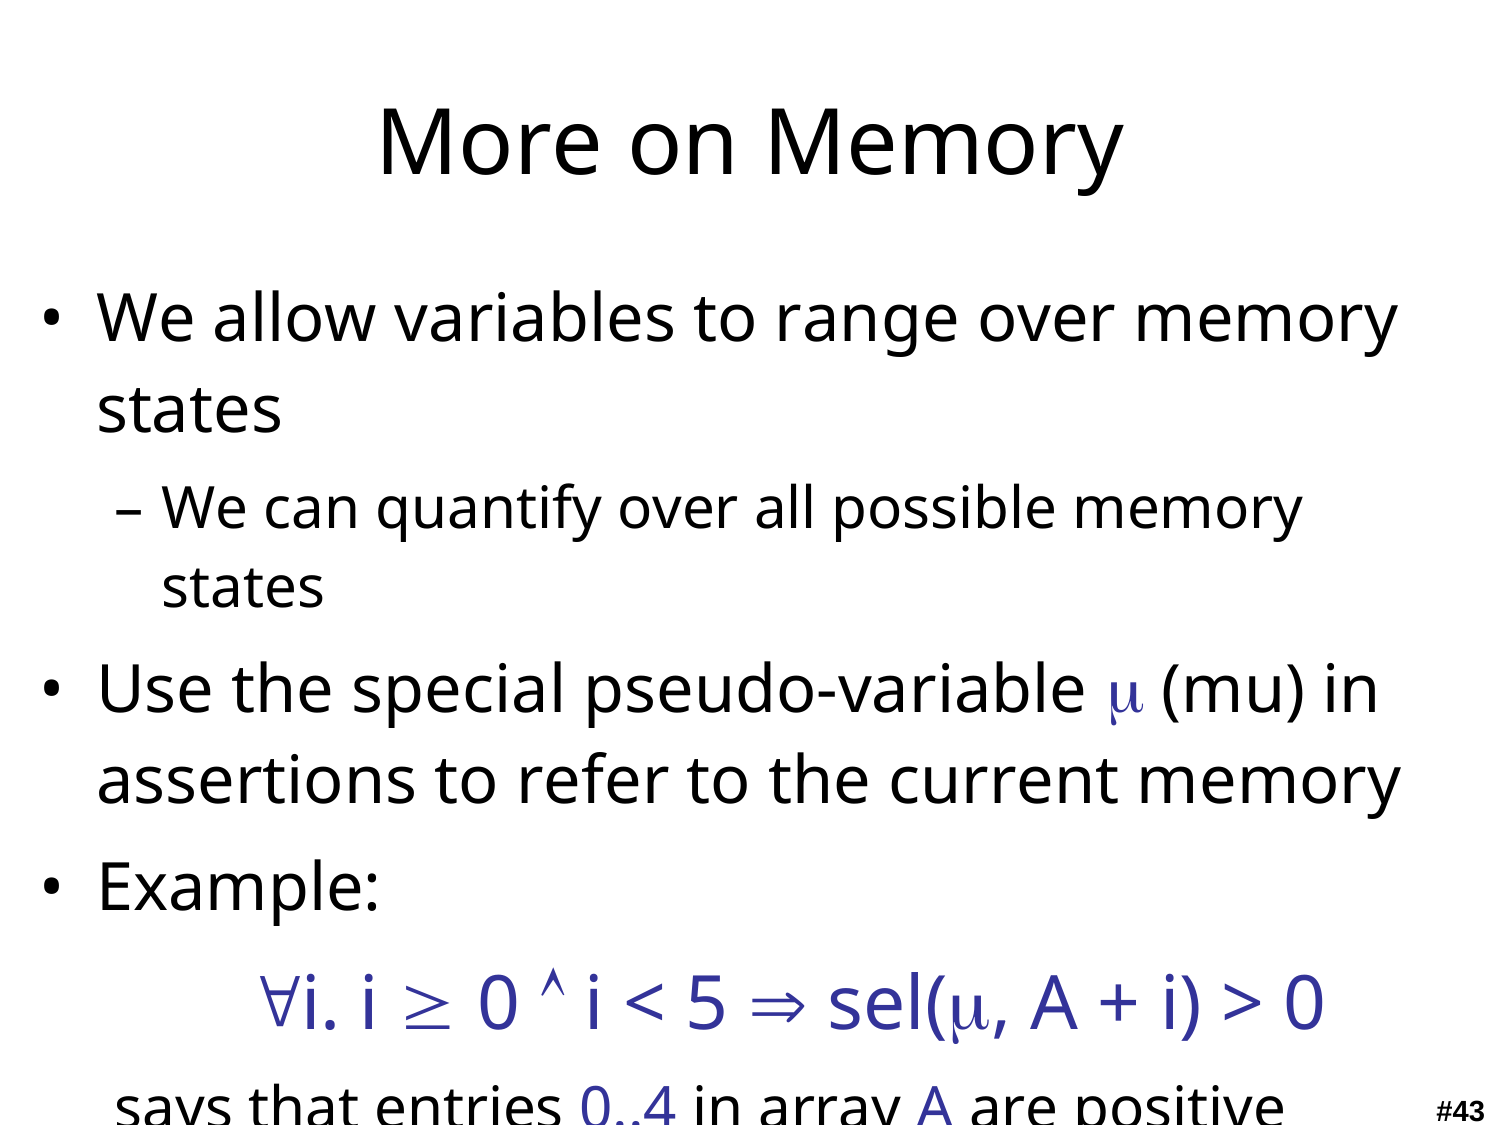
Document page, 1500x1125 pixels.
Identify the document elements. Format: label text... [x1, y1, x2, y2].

title More on Memory [24, 45, 1476, 233]
list We allow variables to range over memory states We can quantify over all possible memory states Use the special pseudo-variable  (mu) in assertions to refer to the current memory Example: i. i  0  i < 5  sel(, A + i) > 0 says that entries 0..4 in array A are positive [24, 262, 1476, 1101]
